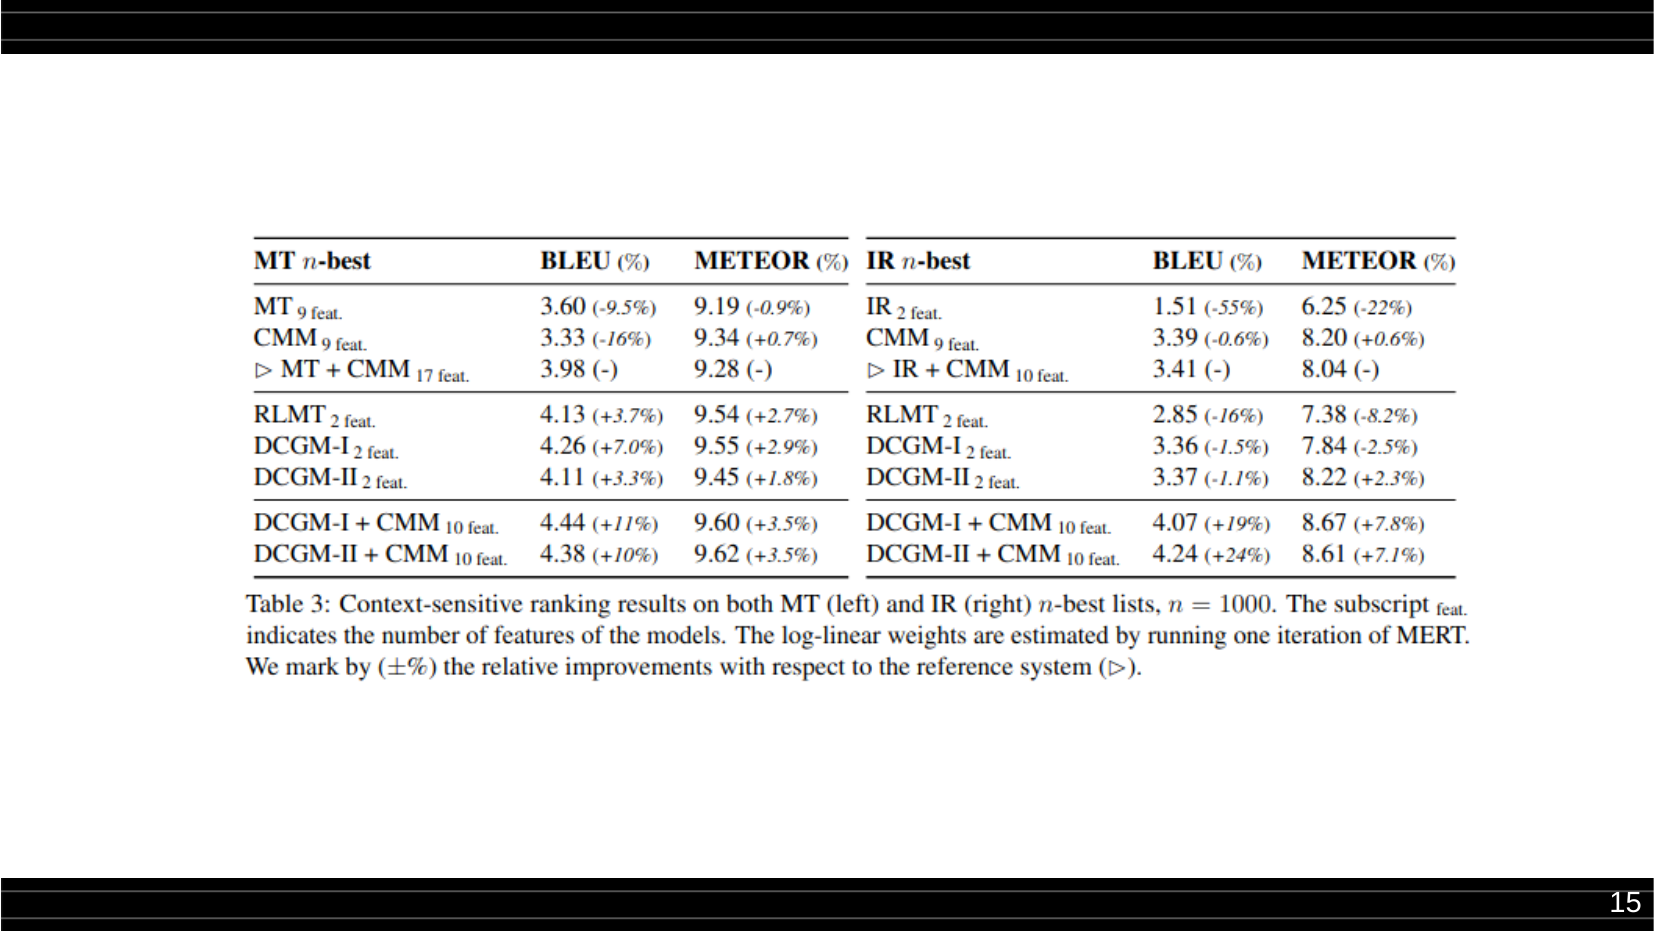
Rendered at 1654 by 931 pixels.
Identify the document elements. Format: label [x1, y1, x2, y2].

picture [1, 878, 1654, 931]
picture [195, 194, 1574, 700]
picture [1, 0, 1654, 54]
